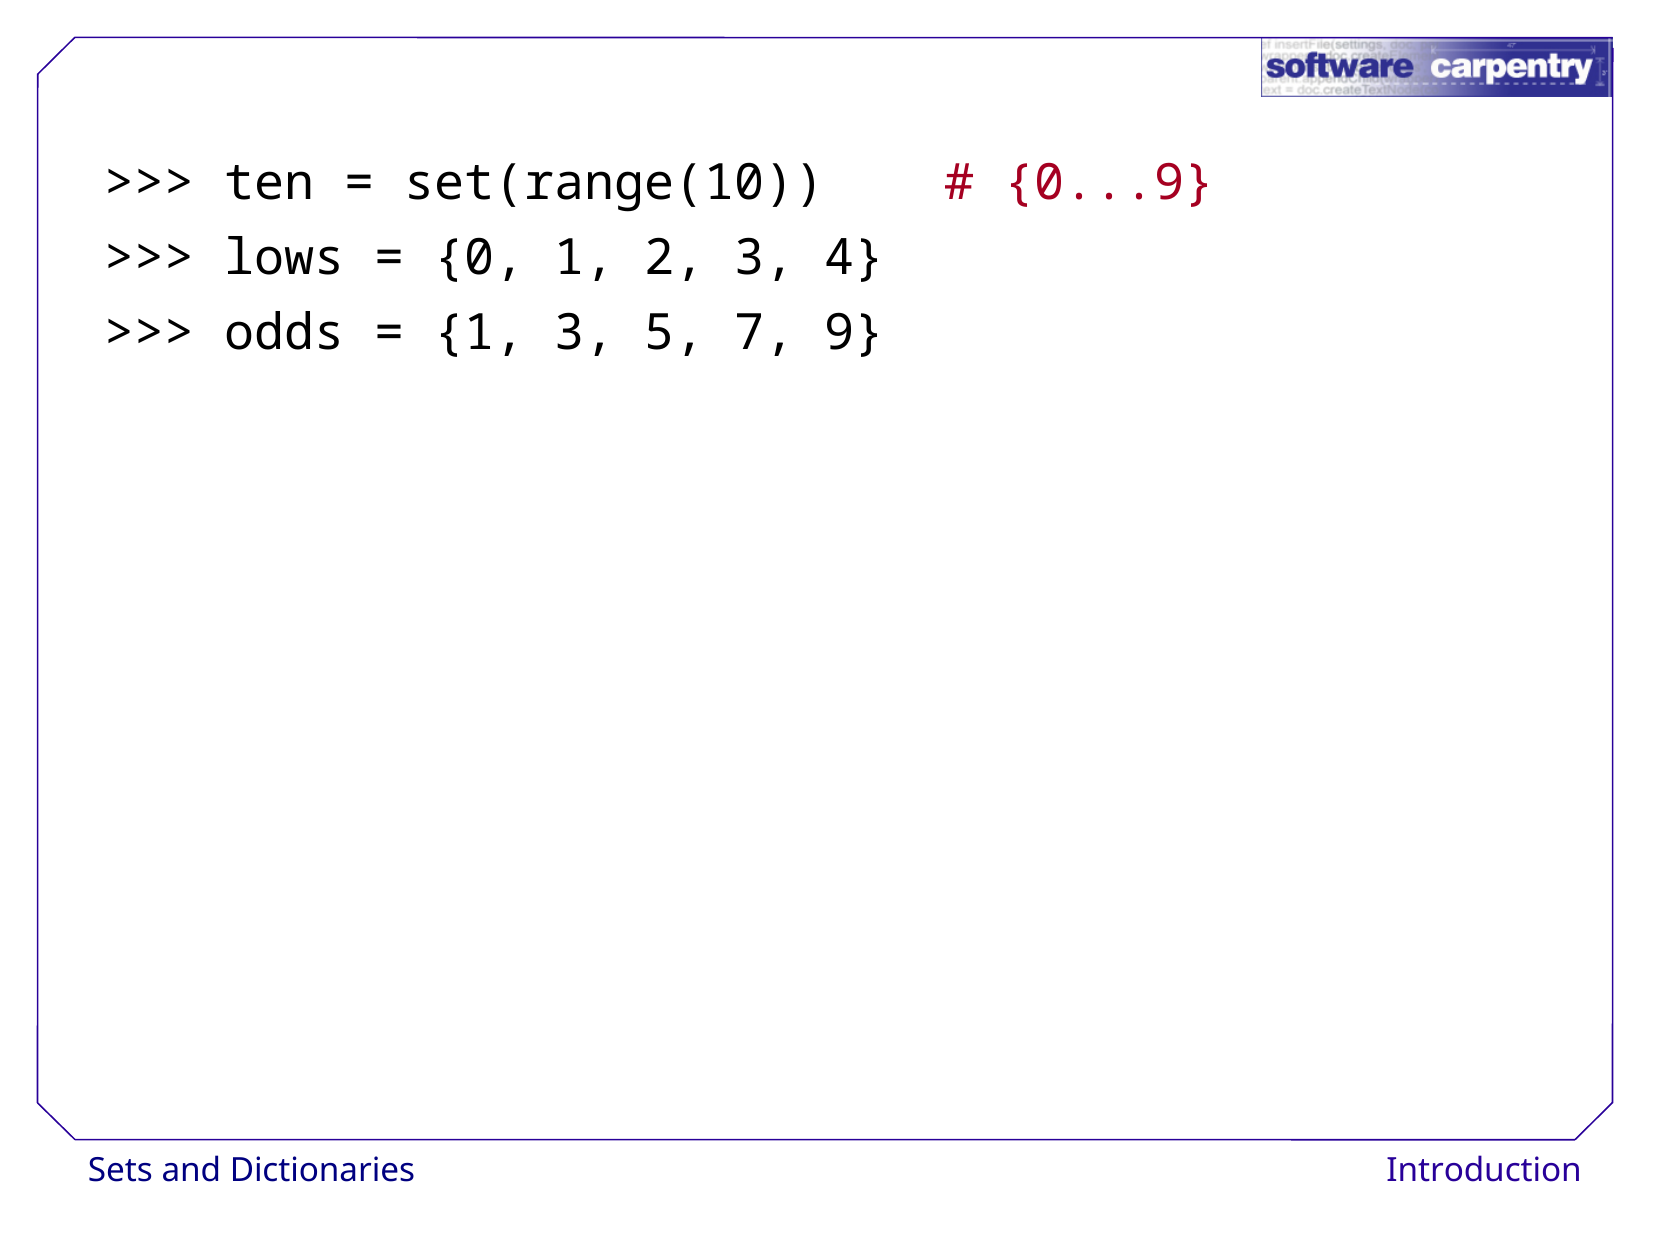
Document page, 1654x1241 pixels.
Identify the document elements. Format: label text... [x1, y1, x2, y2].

picture [1261, 39, 1613, 97]
text_box >>> ten = set(range(10)) # {0...9} >>> lows = {0, 1, 2, 3, 4} >>> odds = {1, 3, 5, 7, 9} [89, 126, 1512, 971]
